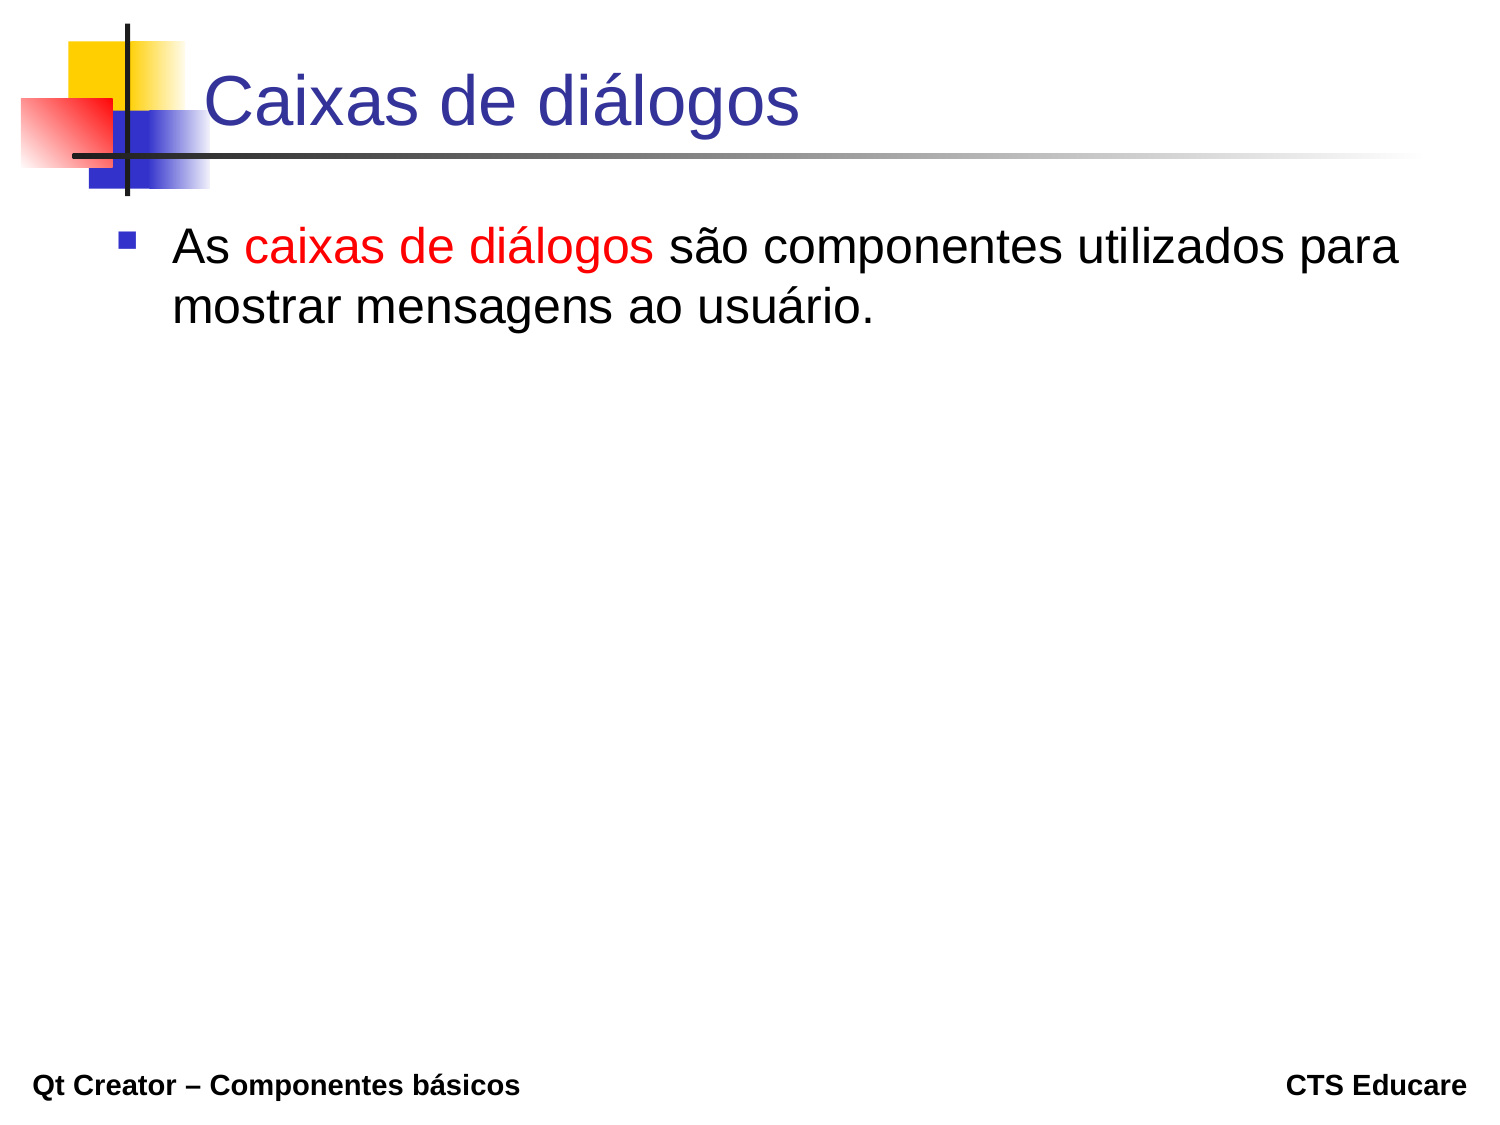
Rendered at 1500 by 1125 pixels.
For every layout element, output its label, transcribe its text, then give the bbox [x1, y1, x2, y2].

title Caixas de diálogos [188, 46, 1468, 149]
list As caixas de diálogos são componentes utilizados para mostrar mensagens ao usuário. [100, 206, 1447, 1024]
